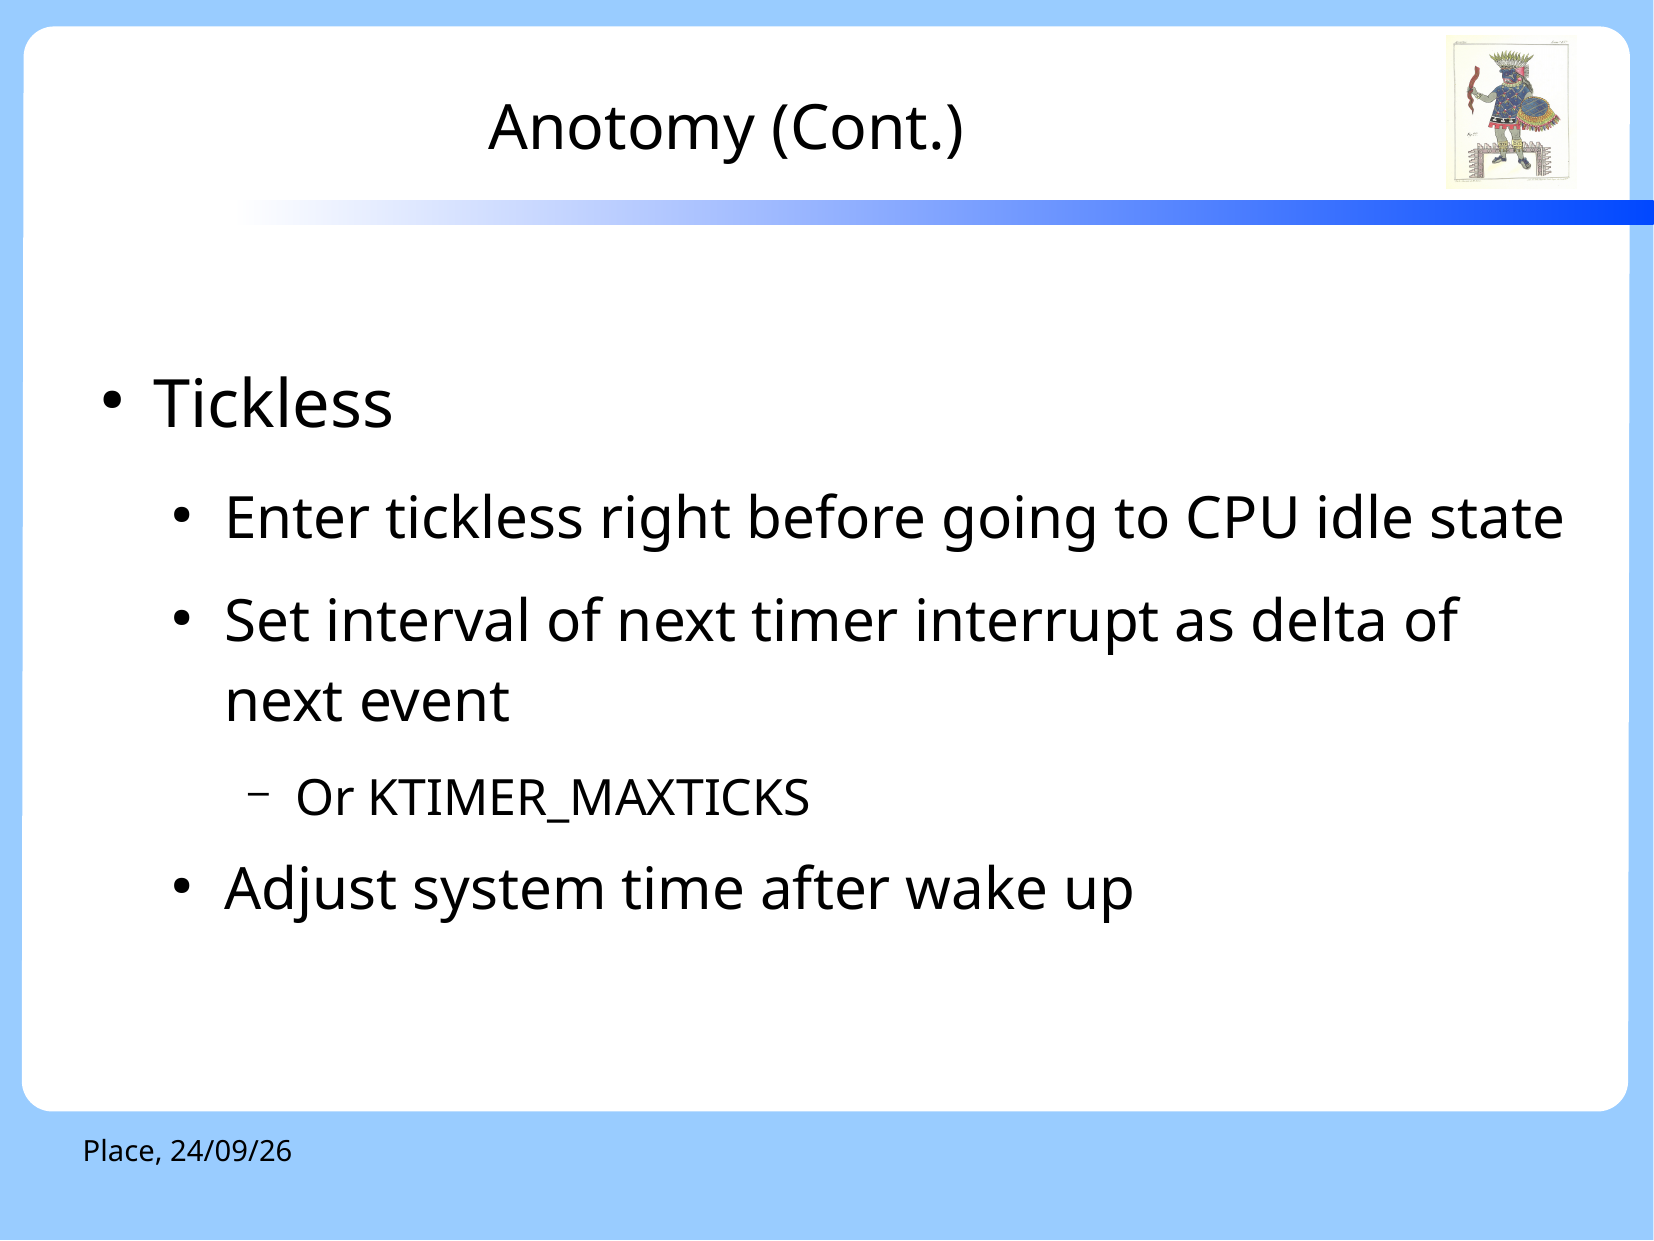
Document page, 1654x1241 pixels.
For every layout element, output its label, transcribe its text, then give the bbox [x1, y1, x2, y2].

title Anotomy (Cont.) [82, 49, 1371, 201]
list Tickless Enter tickless right before going to CPU idle state Set interval of next timer interrupt as delta of next event Or KTIMER_MAXTICKS Adjust system time after wake up [82, 236, 1571, 1055]
picture [1446, 35, 1577, 189]
